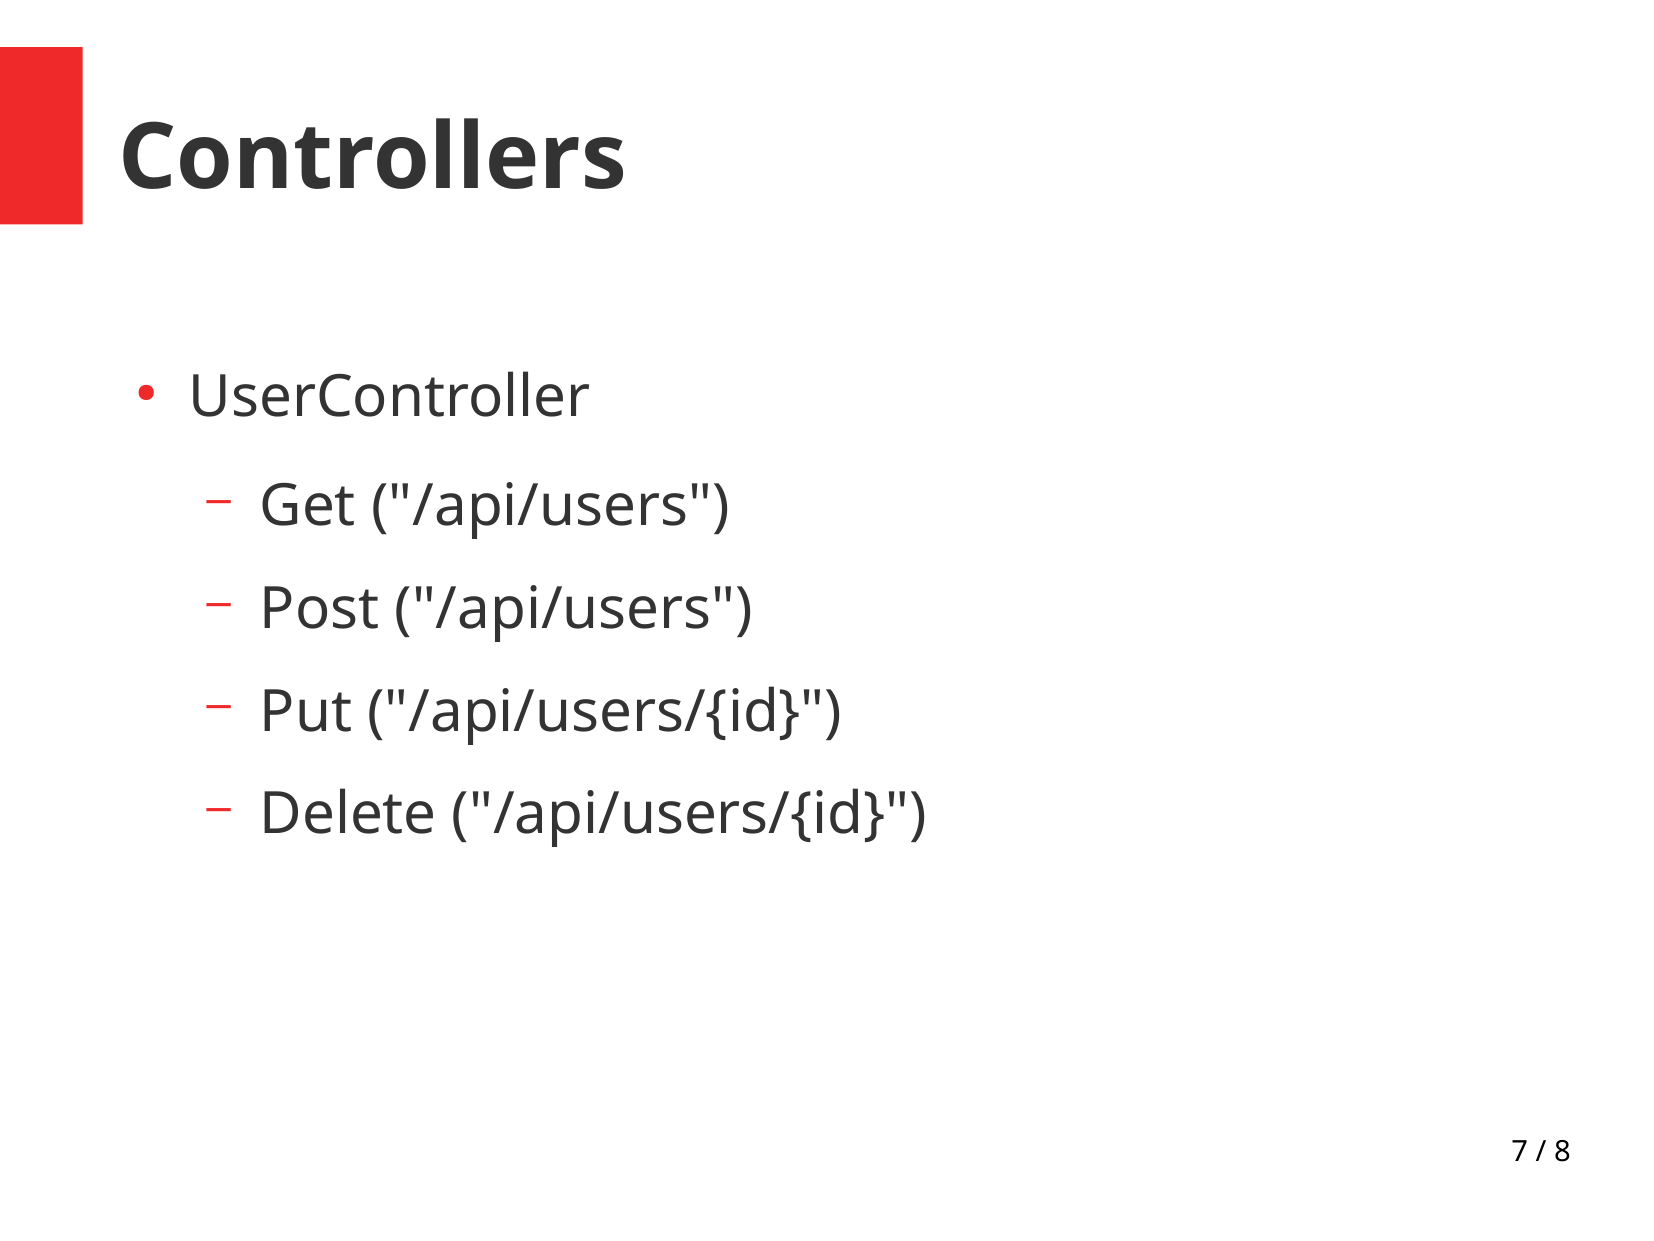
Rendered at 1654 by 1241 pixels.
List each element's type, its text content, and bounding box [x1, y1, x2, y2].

title Controllers [118, 49, 1571, 257]
list UserController Get ("/api/users") Post ("/api/users") Put ("/api/users/{id}") Delete ("/api/users/{id}") [118, 354, 1536, 1074]
